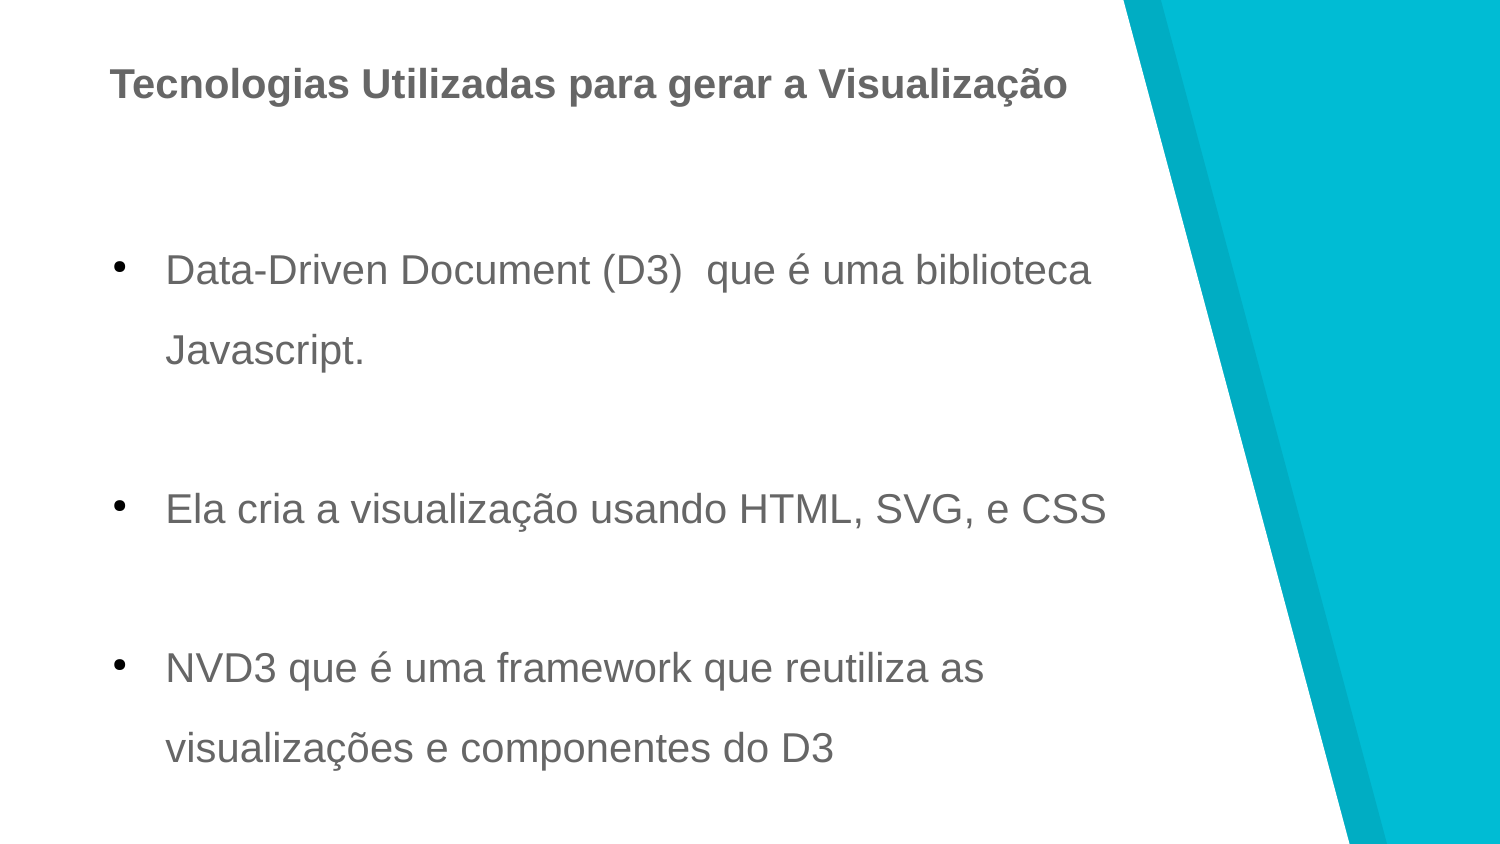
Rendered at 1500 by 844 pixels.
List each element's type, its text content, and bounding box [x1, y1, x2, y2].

list Data-Driven Document (D3) que é uma biblioteca Javascript. Ela cria a visualização usando HTML, SVG, e CSS NVD3 que é uma framework que reutiliza as visualizações e componentes do D3 [94, 153, 1445, 839]
subtitle Tecnologias Utilizadas para gerar a Visualização [94, 42, 1394, 119]
